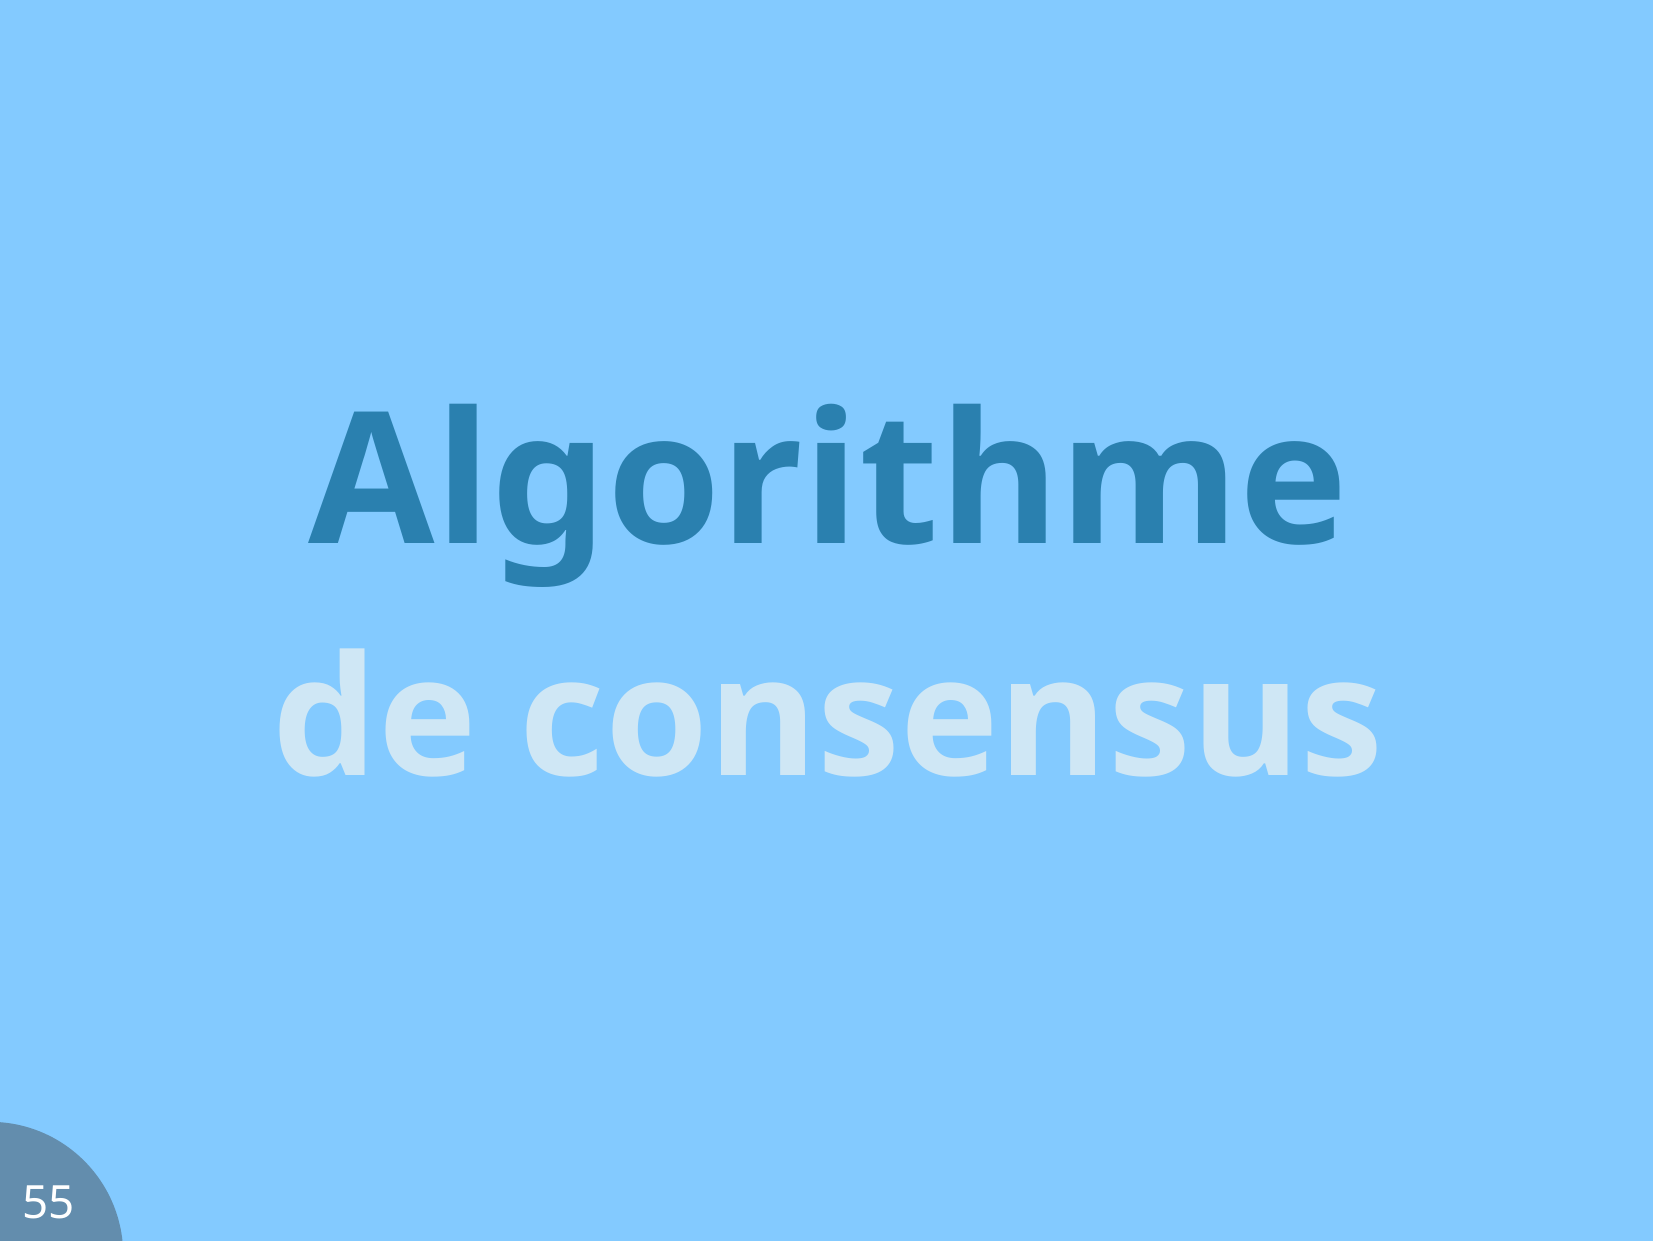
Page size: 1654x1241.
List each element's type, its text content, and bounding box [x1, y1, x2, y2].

title Algorithme de consensus [84, 335, 1573, 837]
